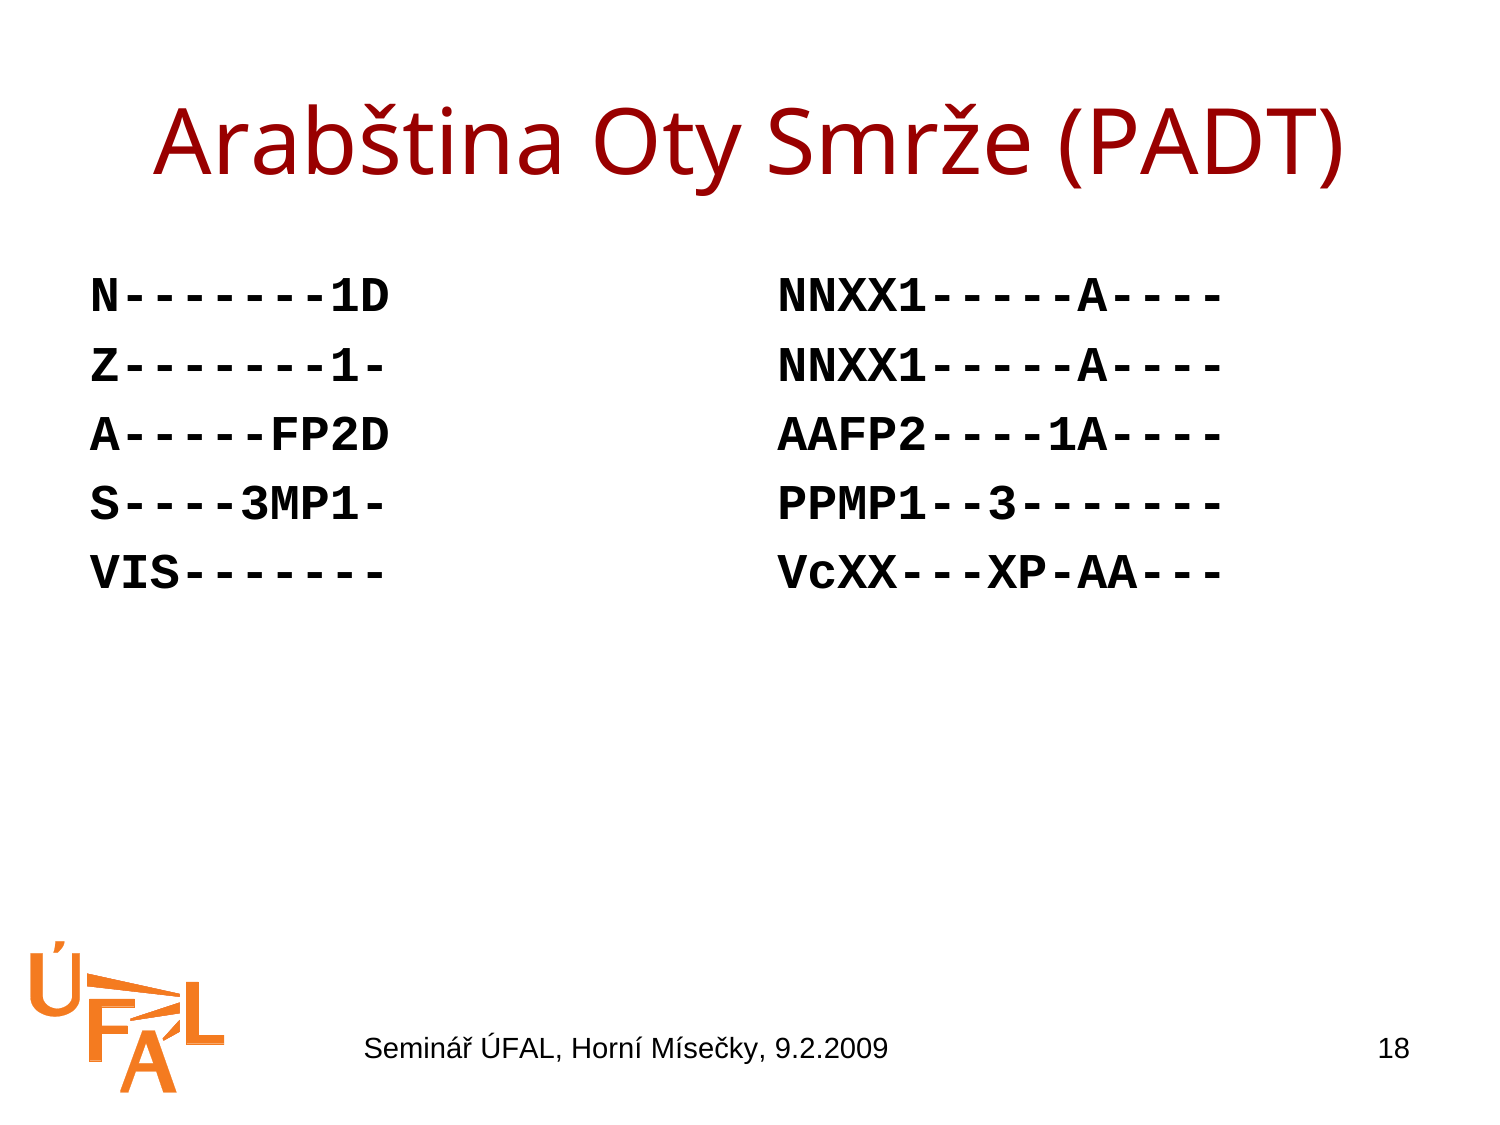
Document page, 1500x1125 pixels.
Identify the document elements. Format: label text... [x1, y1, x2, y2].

list N-------1D Z-------1- A-----FP2D S----3MP1- VIS------- [75, 262, 738, 1006]
list NNXX1-----A---- NNXX1-----A---- AAFP2----1A---- PPMP1--3------- VcXX---XP-AA--- [762, 262, 1426, 1006]
title Arabština Oty Smrže (PADT) [75, 45, 1426, 233]
